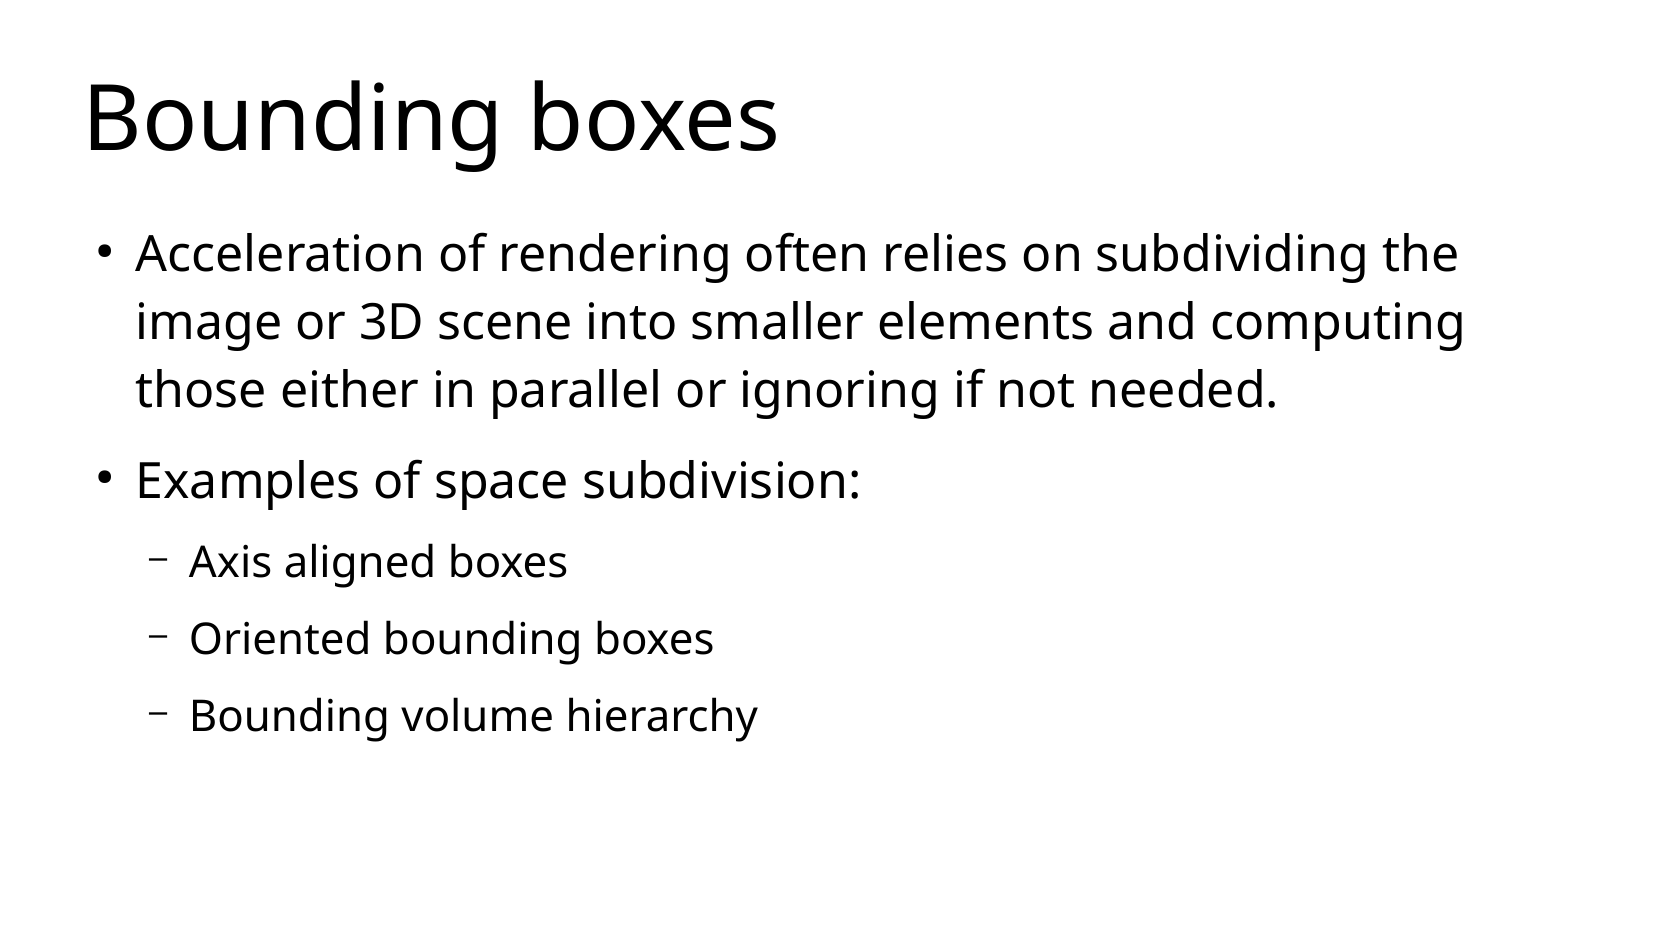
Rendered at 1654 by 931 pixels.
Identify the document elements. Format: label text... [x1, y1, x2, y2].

list Acceleration of rendering often relies on subdividing the image or 3D scene into smaller elements and computing those either in parallel or ignoring if not needed. Examples of space subdivision: Axis aligned boxes Oriented bounding boxes Bounding volume hierarchy [82, 217, 1571, 758]
title Bounding boxes [82, 37, 1571, 193]
